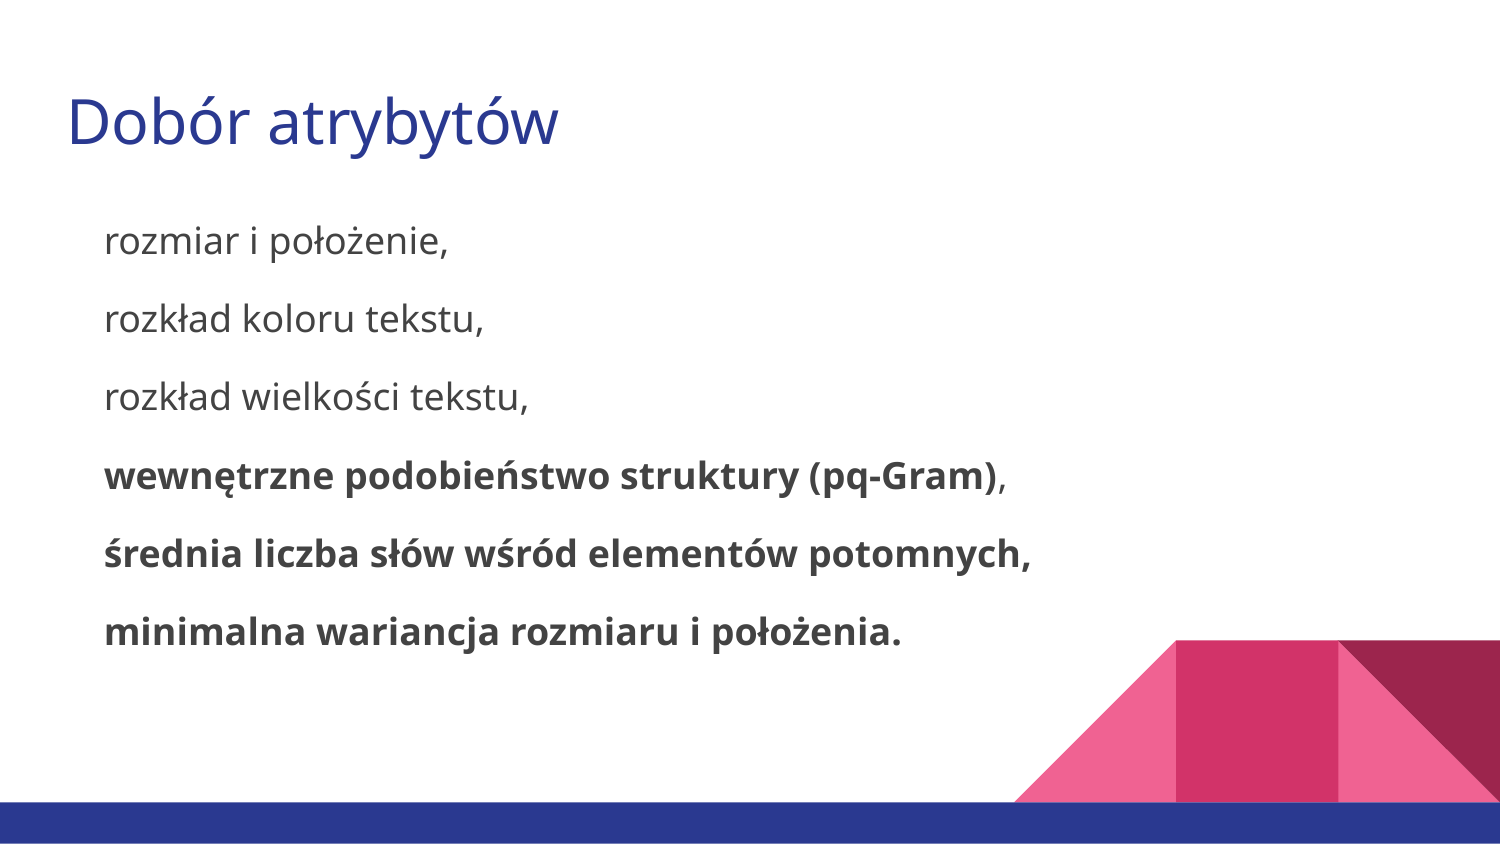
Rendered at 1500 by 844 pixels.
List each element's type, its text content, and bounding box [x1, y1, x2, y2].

title Dobór atrybytów [51, 67, 1449, 167]
list rozmiar i położenie, rozkład koloru tekstu, rozkład wielkości tekstu, wewnętrzne podobieństwo struktury (pq-Gram), średnia liczba słów wśród elementów potomnych, minimalna wariancja rozmiaru i położenia. [51, 201, 1449, 750]
